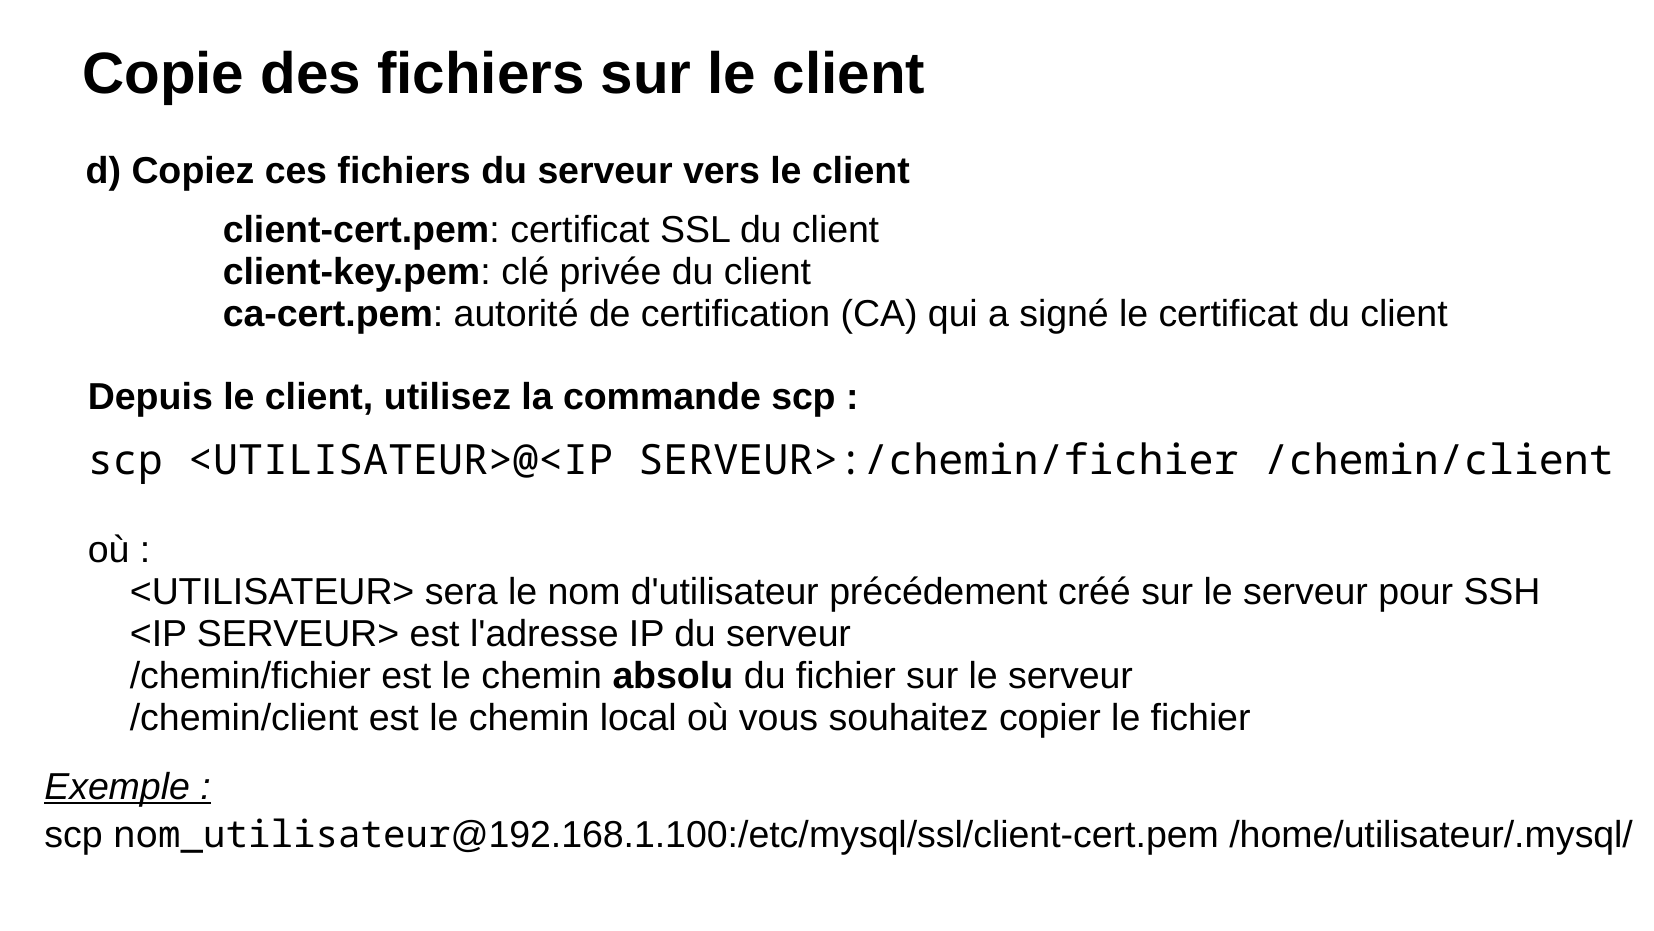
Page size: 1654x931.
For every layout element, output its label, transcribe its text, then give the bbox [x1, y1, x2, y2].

text_box Exemple : scp nom_utilisateur@192.168.1.100:/etc/mysql/ssl/client-cert.pem /home/utilisateur/.mysql/ [29, 758, 1654, 899]
text_box Depuis le client, utilisez la commande scp : scp <UTILISATEUR>@<IP SERVEUR>:/chemin/fichier /chemin/client où : <UTILISATEUR> sera le nom d'utilisateur précédement créé sur le serveur pour SSH <IP SERVEUR> est l'adresse IP du serveur /chemin/fichier est le chemin absolu du fichier sur le serveur /chemin/client est le chemin local où vous souhaitez copier le fichier [73, 368, 1654, 731]
text_box d) Copiez ces fichiers du serveur vers le client [70, 141, 1548, 266]
text_box client-cert.pem: certificat SSL du client client-key.pem: clé privée du client ca-cert.pem: autorité de certification (CA) qui a signé le certificat du client [208, 200, 1548, 342]
title Copie des fichiers sur le client [82, 0, 1571, 152]
